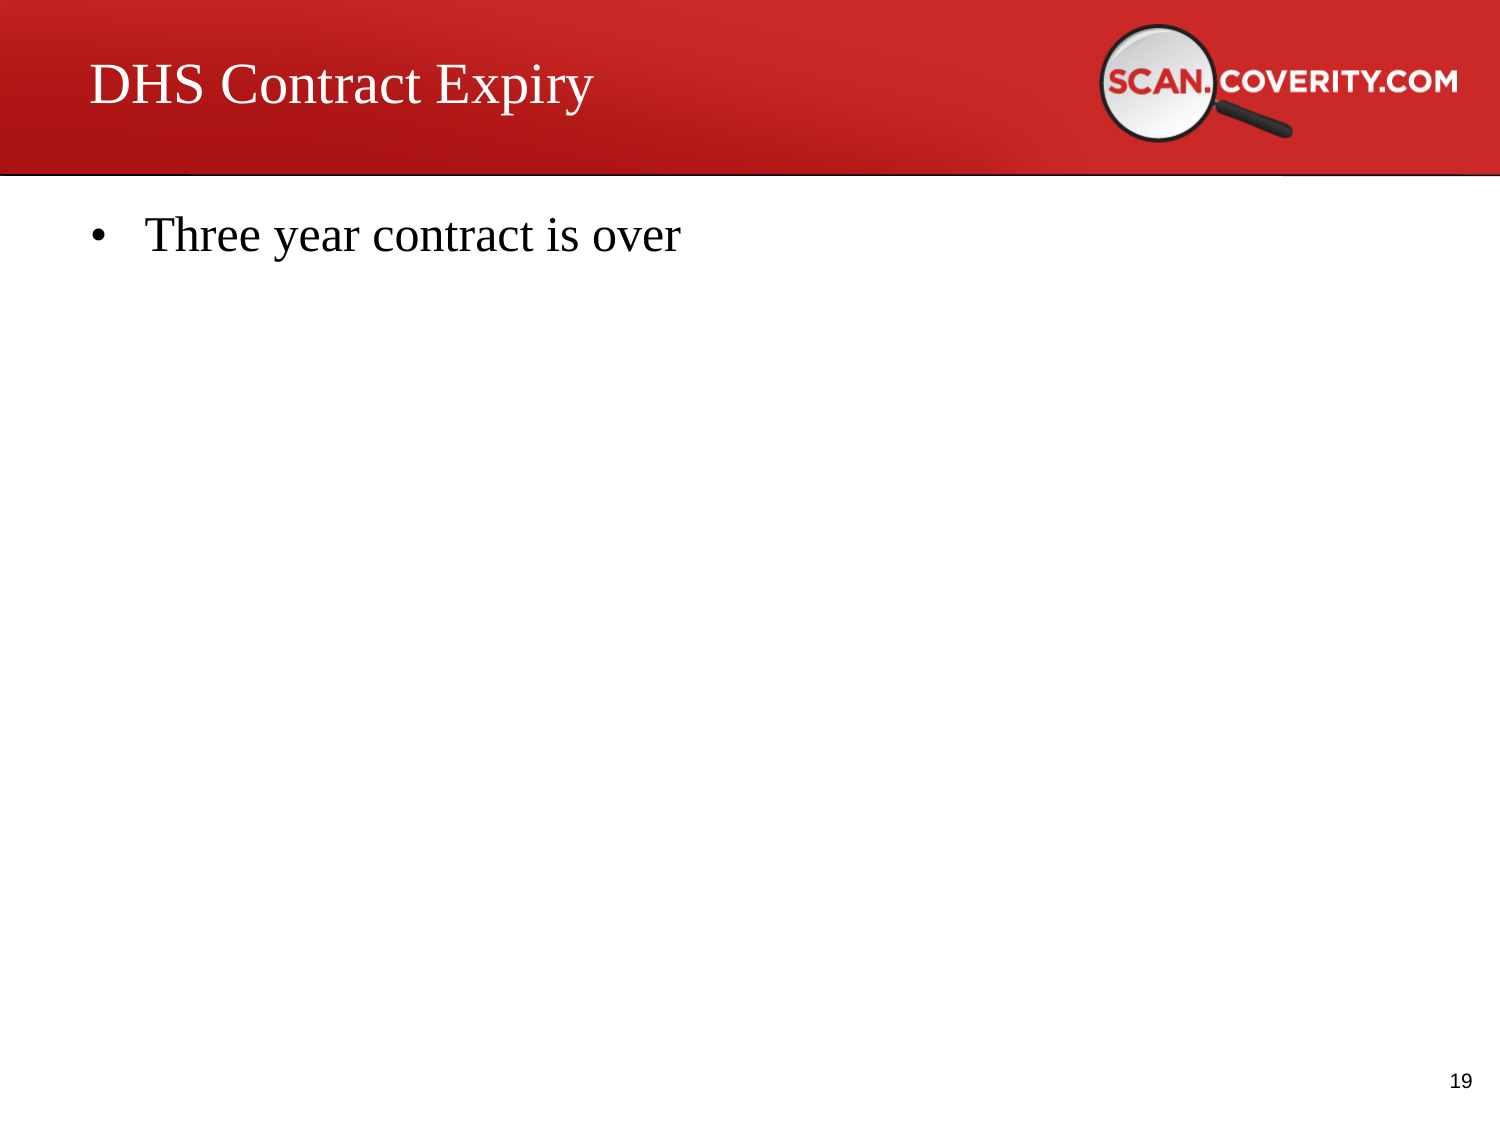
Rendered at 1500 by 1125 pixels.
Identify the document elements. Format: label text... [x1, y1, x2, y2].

list Three year contract is over [75, 199, 1426, 968]
title DHS Contract Expiry [74, 24, 1100, 143]
picture [0, 0, 1500, 174]
